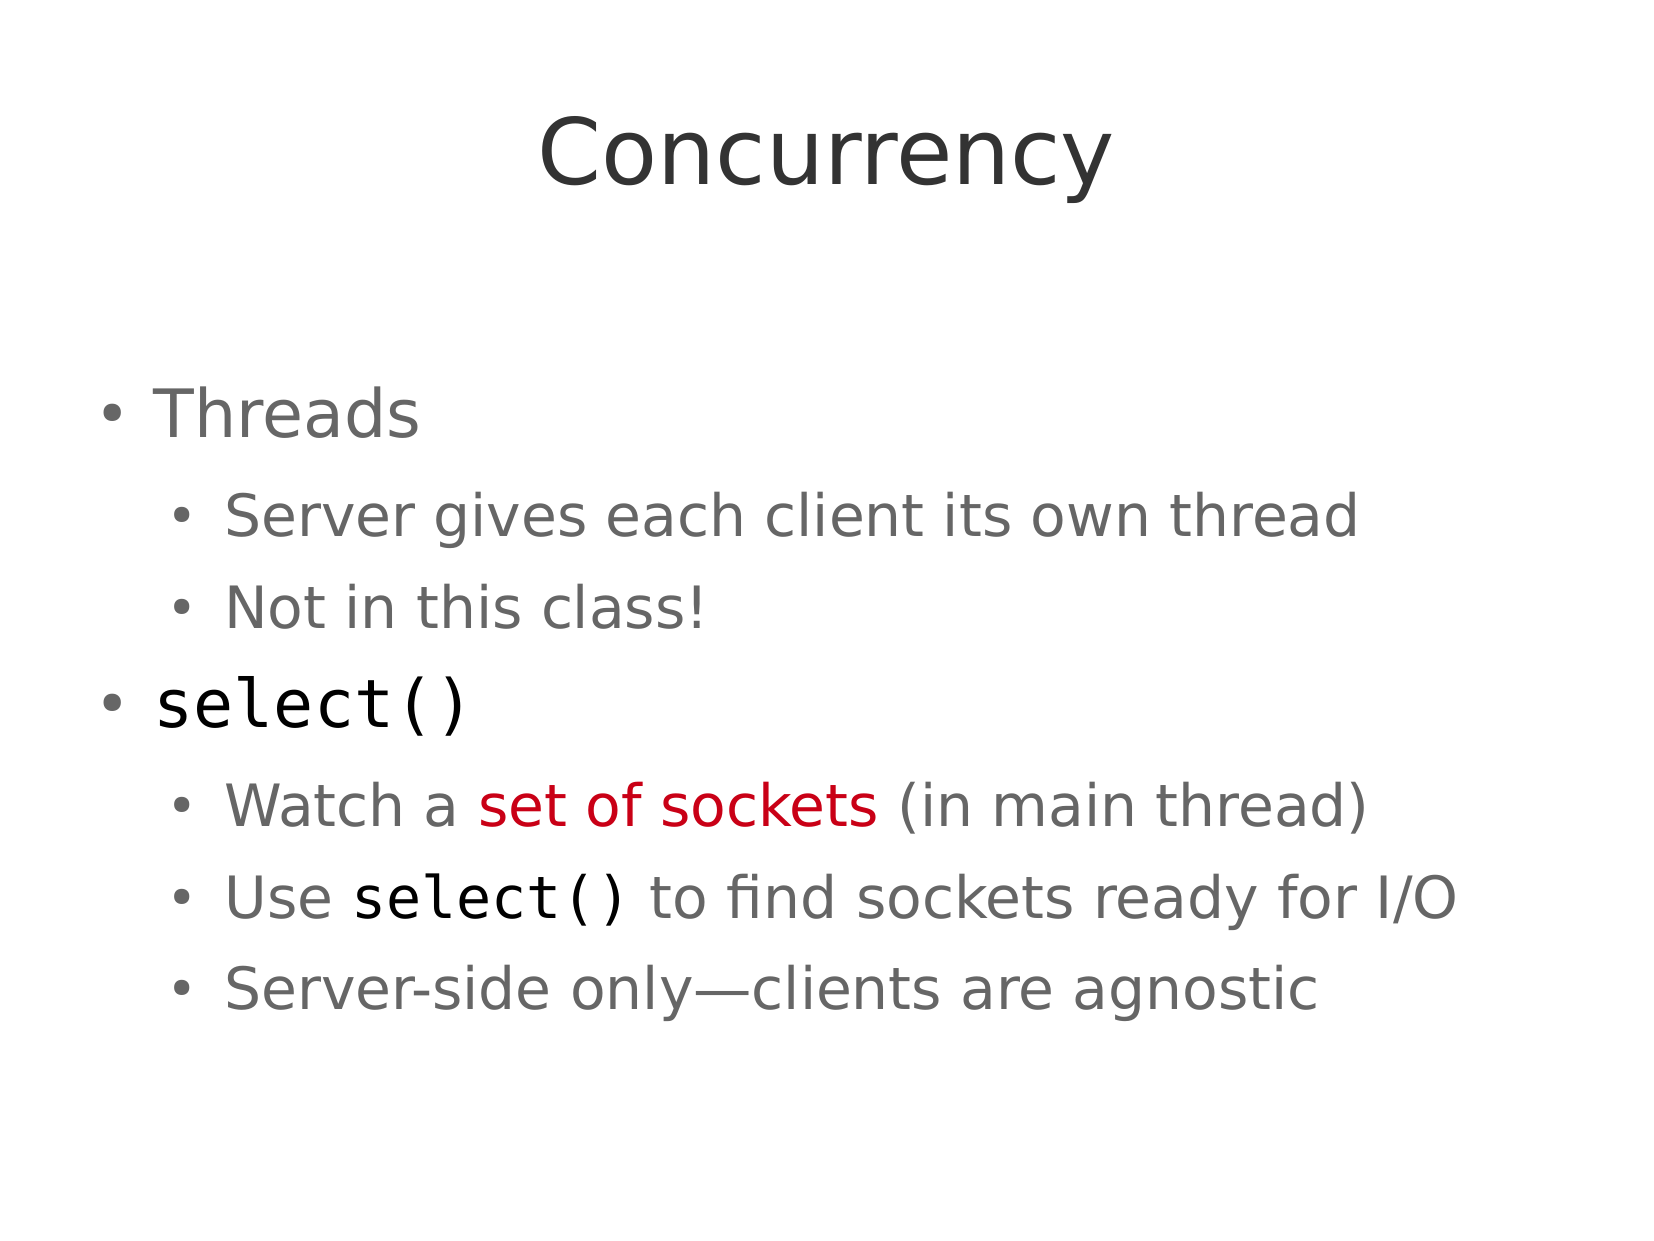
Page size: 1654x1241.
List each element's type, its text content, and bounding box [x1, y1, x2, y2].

title Concurrency [82, 56, 1571, 250]
list Threads Server gives each client its own thread Not in this class! select() Watch a set of sockets (in main thread) Use select() to find sockets ready for I/O Server-side only—clients are agnostic [82, 290, 1571, 1109]
